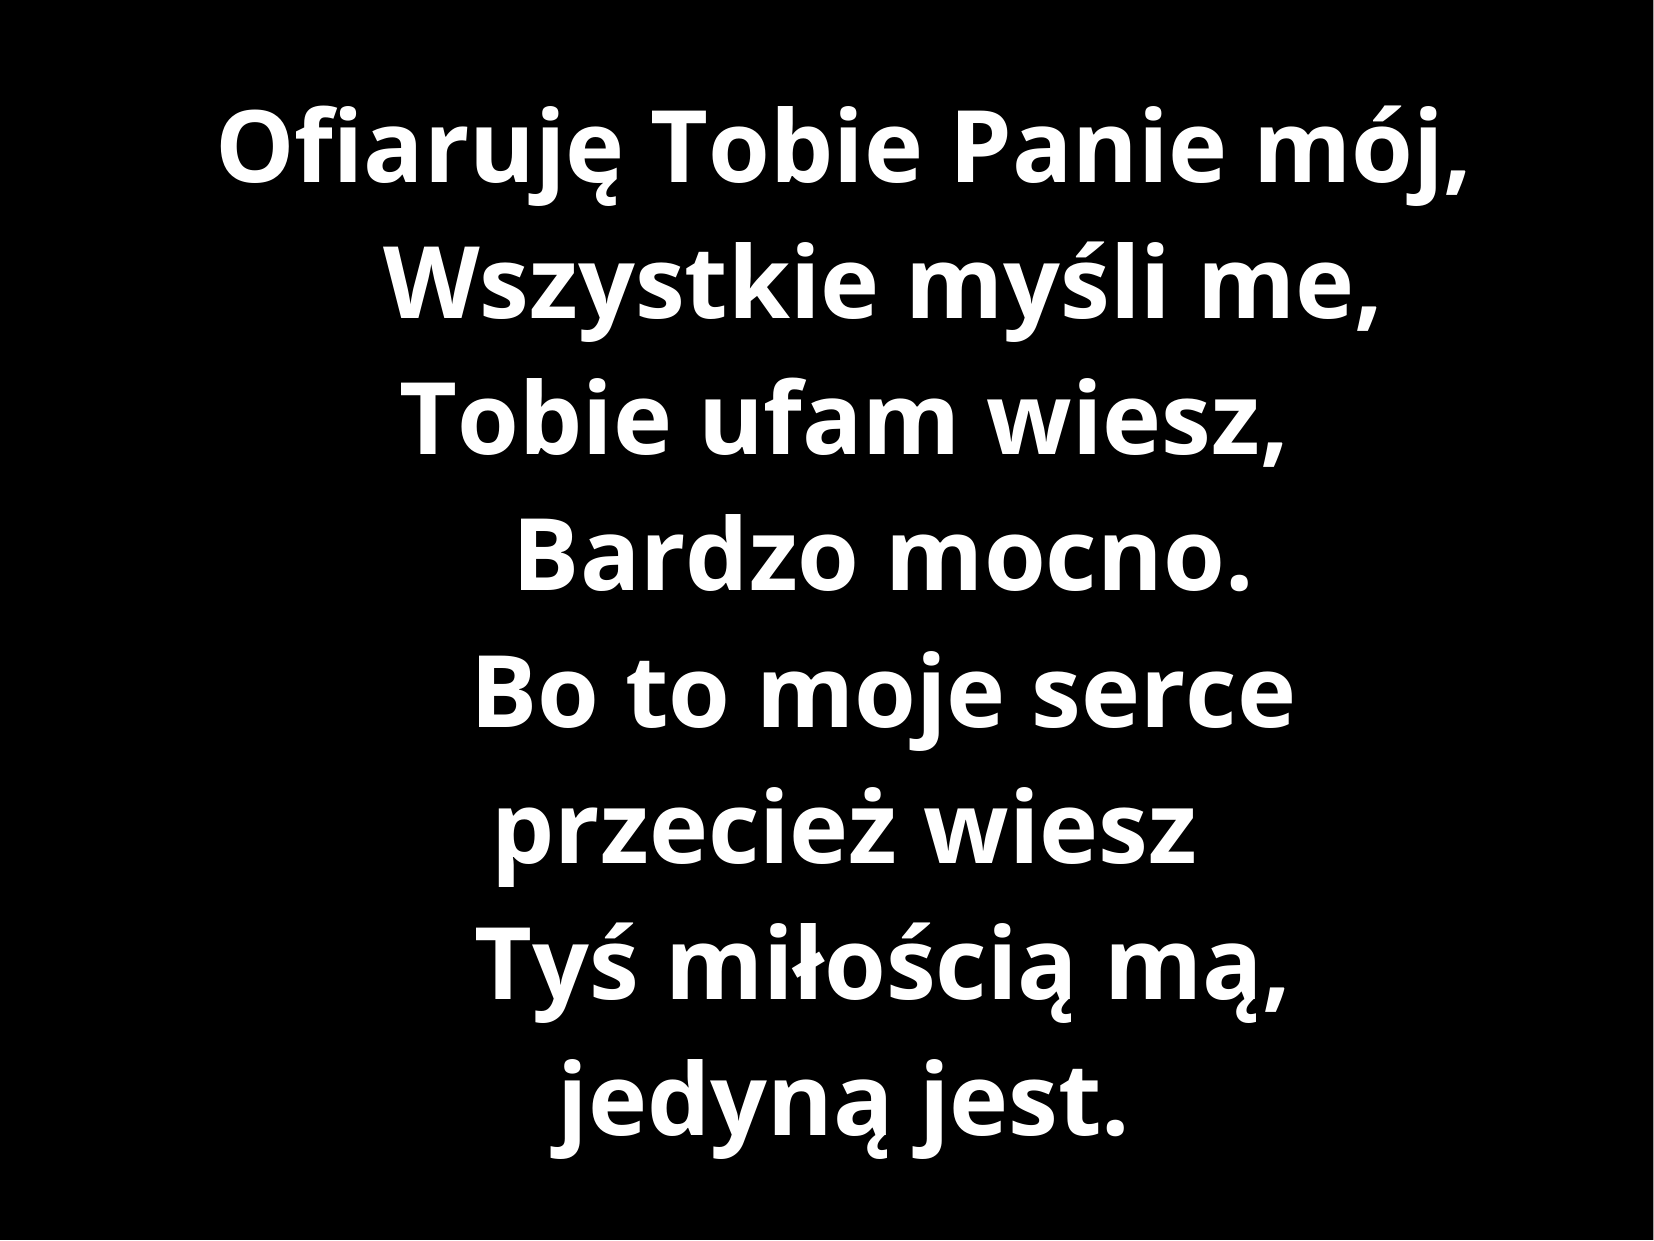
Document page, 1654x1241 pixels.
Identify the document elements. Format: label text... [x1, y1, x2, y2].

subtitle Ofiaruję Tobie Panie mój, Wszystkie myśli me, Tobie ufam wiesz, Bardzo mocno. Bo to moje serce przecież wiesz Tyś miłością mą, jedyną jest. [0, 0, 1654, 1241]
